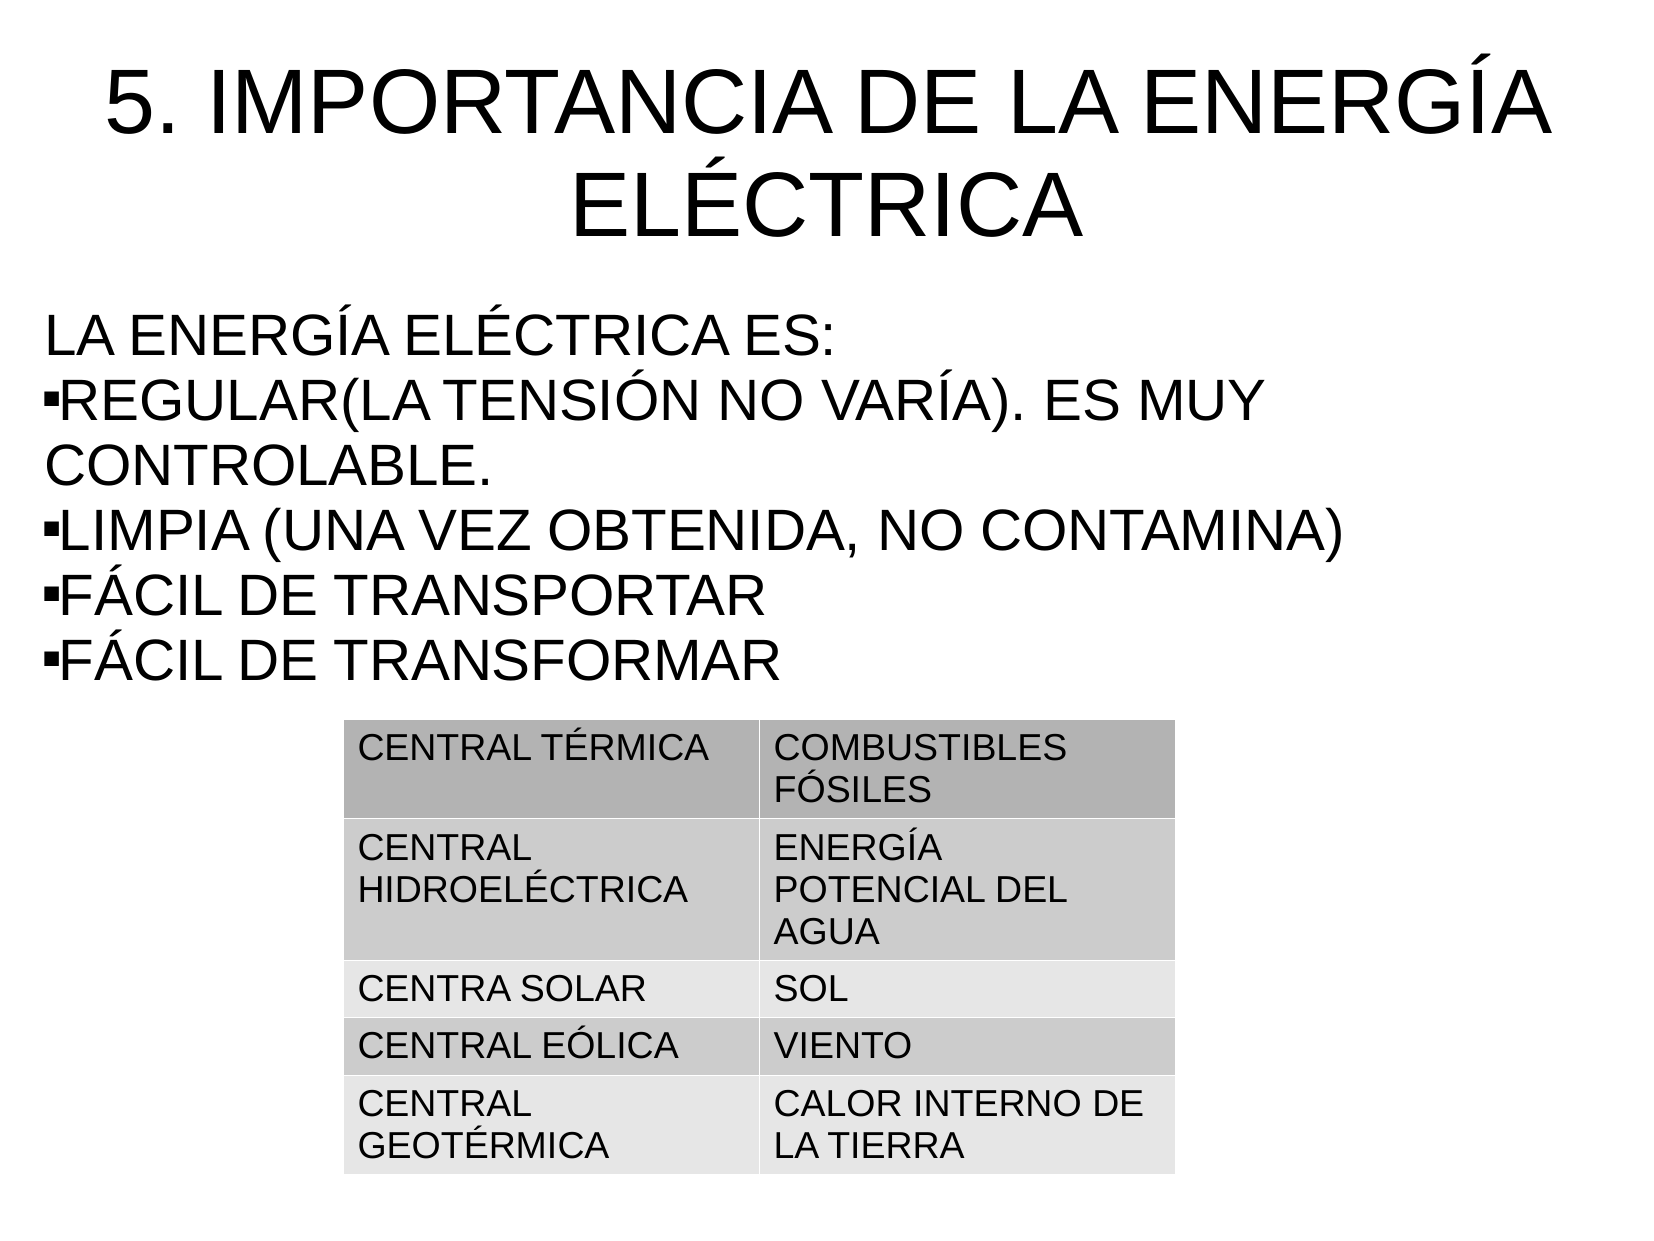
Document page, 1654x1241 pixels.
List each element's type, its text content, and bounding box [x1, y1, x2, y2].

table_cell CALOR INTERNO DE LA TIERRA [760, 1076, 1175, 1174]
text_box LA ENERGÍA ELÉCTRICA ES: REGULAR(LA TENSIÓN NO VARÍA). ES MUY CONTROLABLE. LIMPIA (UNA VEZ OBTENIDA, NO CONTAMINA) FÁCIL DE TRANSPORTAR FÁCIL DE TRANSFORMAR [29, 295, 1595, 873]
table_cell SOL [760, 961, 1175, 1017]
table_cell CENTRA SOLAR [344, 961, 759, 1017]
table_cell CENTRAL EÓLICA [344, 1018, 759, 1075]
table_cell CENTRAL GEOTÉRMICA [344, 1076, 759, 1174]
table_cell VIENTO [760, 1018, 1175, 1075]
table_cell ENERGÍA POTENCIAL DEL AGUA [760, 819, 1175, 960]
table_cell CENTRAL HIDROELÉCTRICA [344, 819, 759, 960]
table_header COMBUSTIBLES FÓSILES [760, 720, 1175, 818]
table_header CENTRAL TÉRMICA [344, 720, 759, 818]
title 5. IMPORTANCIA DE LA ENERGÍA ELÉCTRICA [82, 49, 1571, 257]
